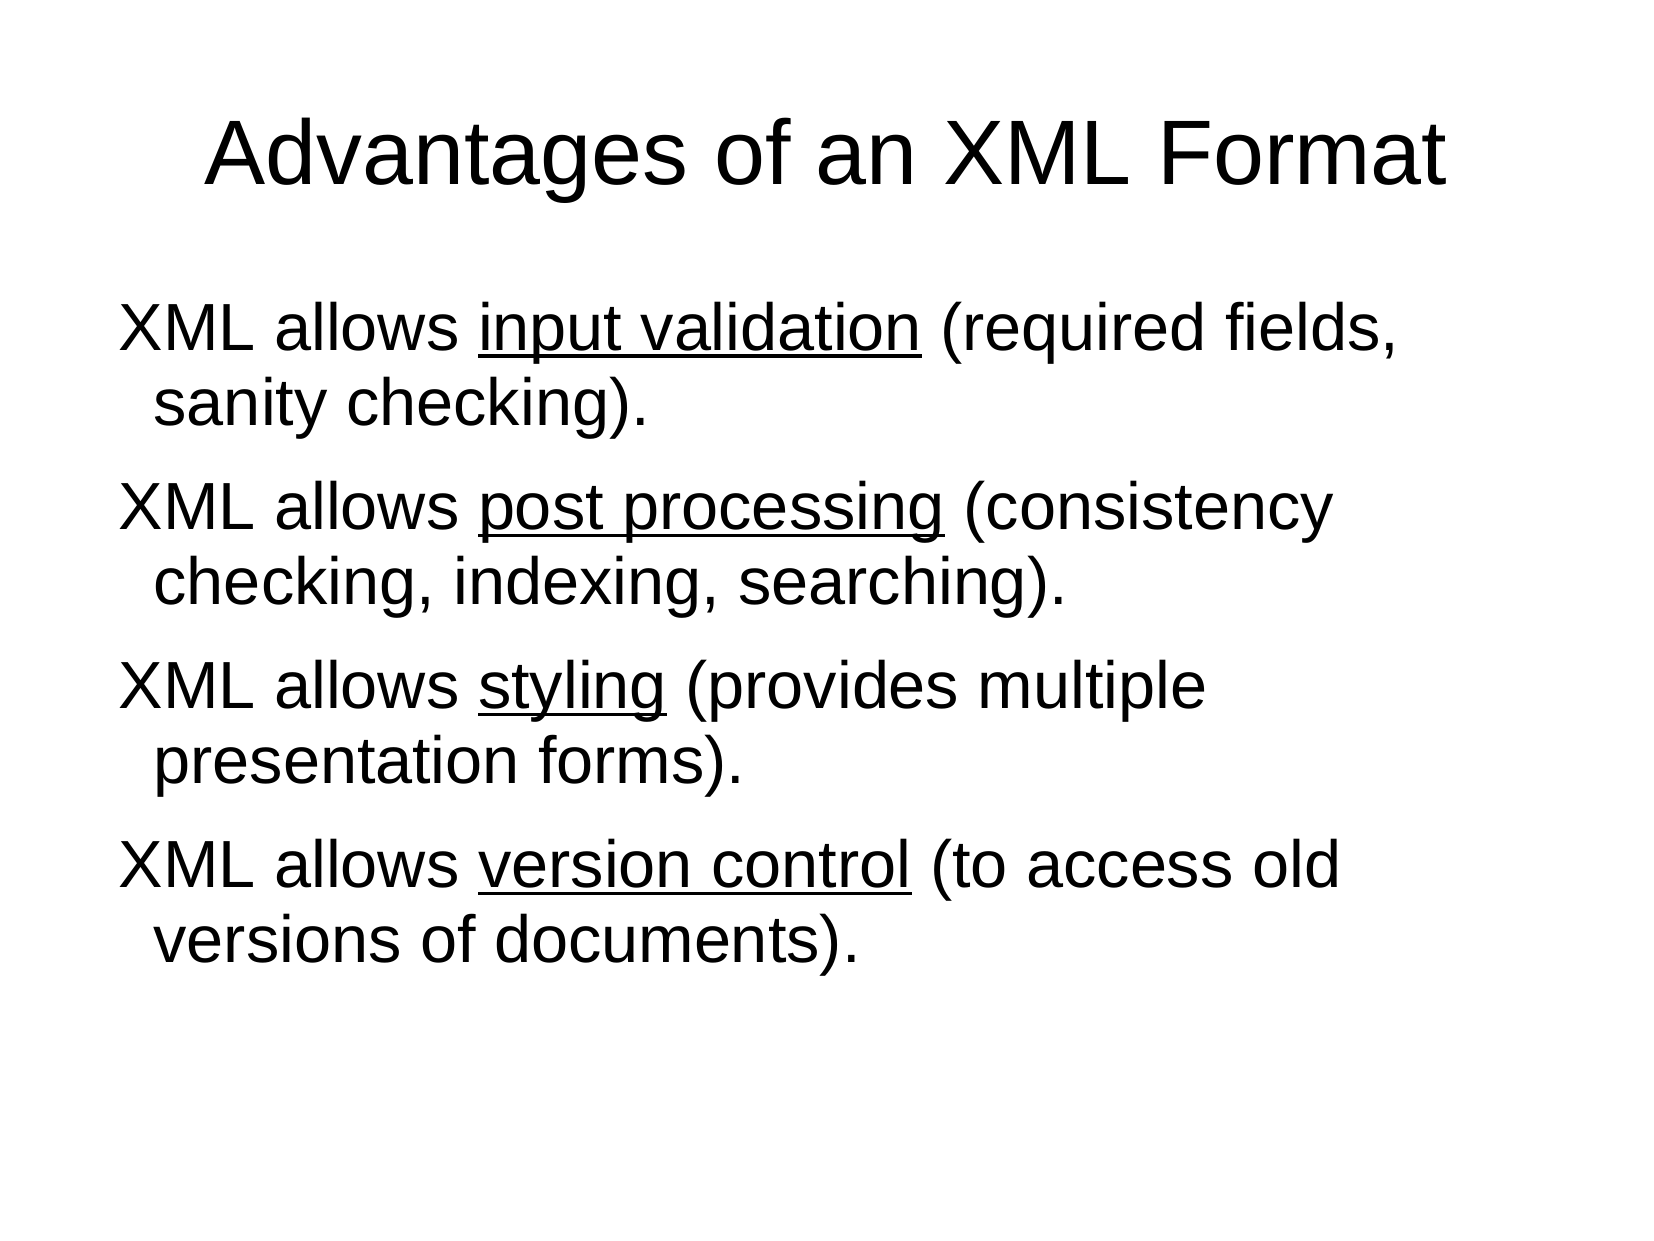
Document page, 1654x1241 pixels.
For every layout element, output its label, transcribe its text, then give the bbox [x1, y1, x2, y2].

title Advantages of an XML Format [82, 49, 1571, 257]
list XML allows input validation (required fields, sanity checking). XML allows post processing (consistency checking, indexing, searching). XML allows styling (provides multiple presentation forms). XML allows version control (to access old versions of documents). [82, 290, 1571, 1109]
